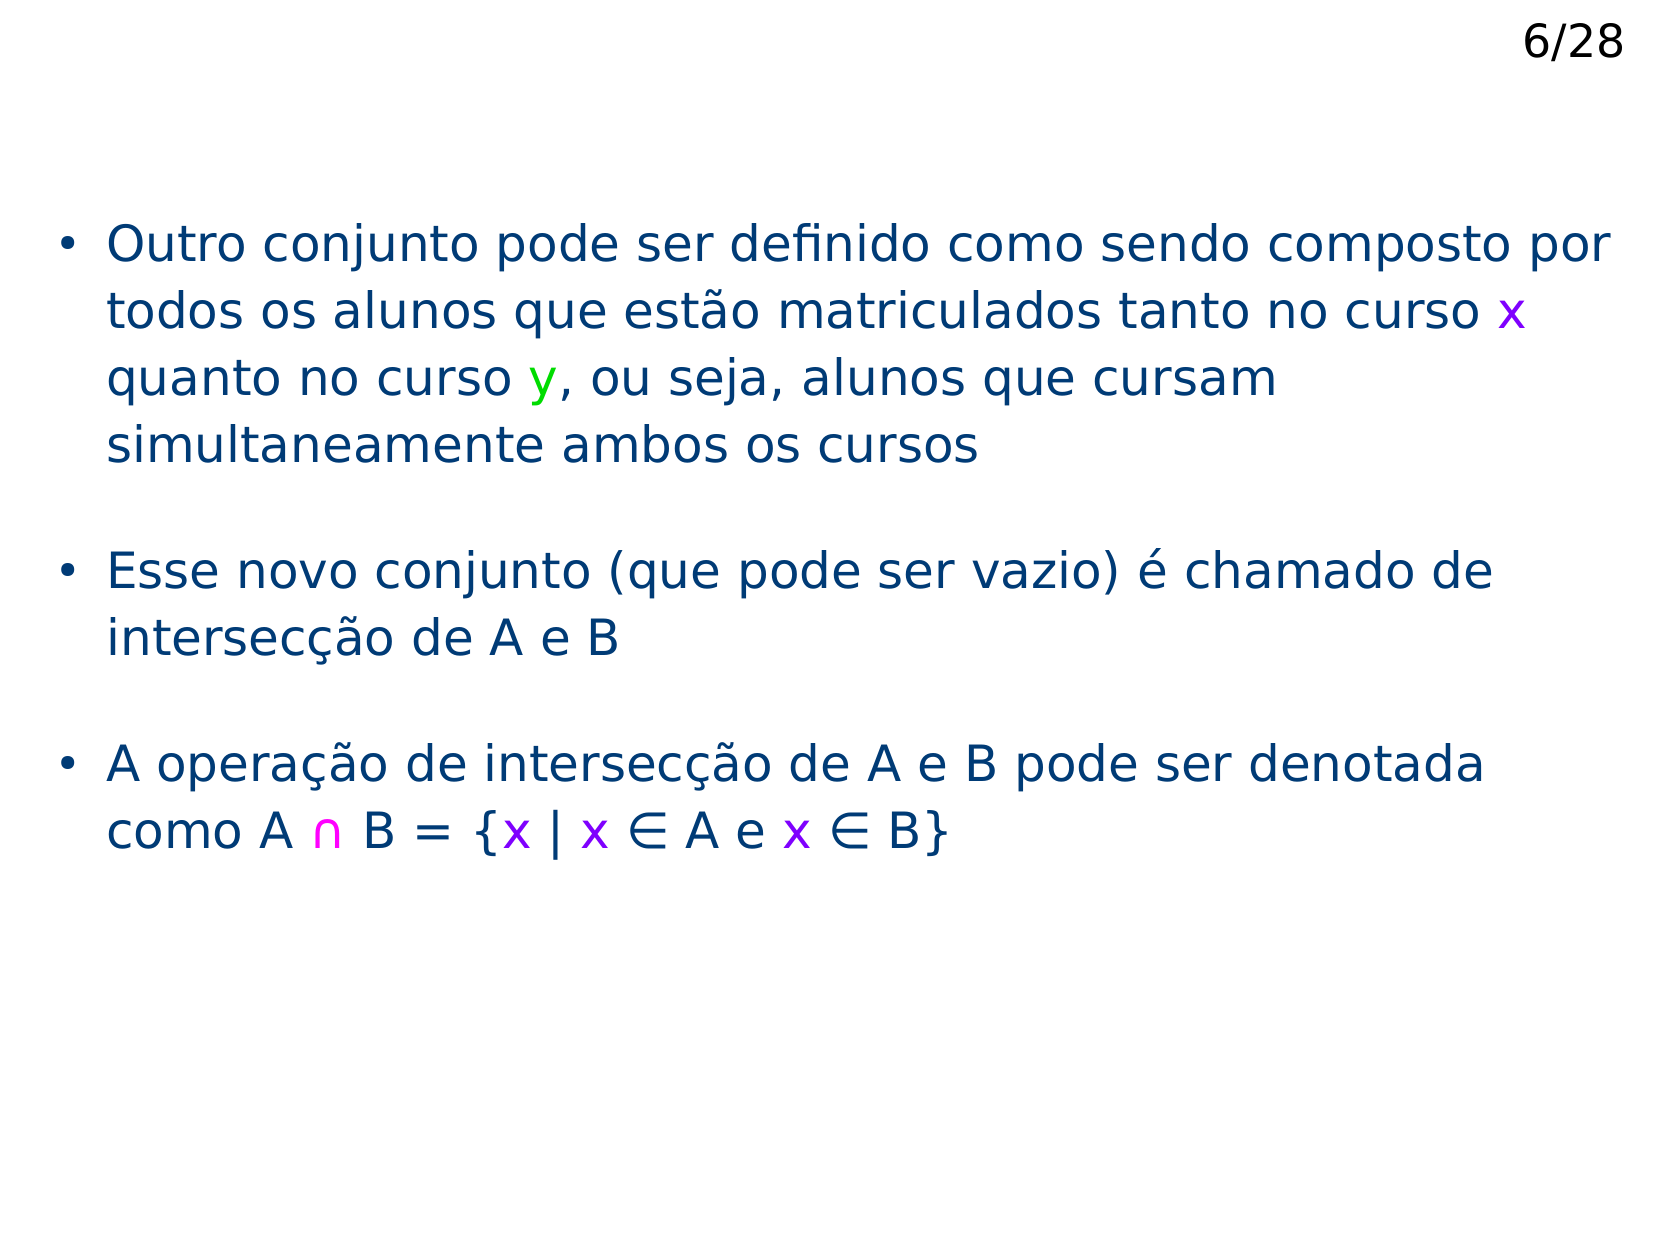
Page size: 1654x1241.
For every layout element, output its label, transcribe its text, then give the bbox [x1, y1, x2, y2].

list Outro conjunto pode ser definido como sendo composto por todos os alunos que estão matriculados tanto no curso x quanto no curso y, ou seja, alunos que cursam simultaneamente ambos os cursos Esse novo conjunto (que pode ser vazio) é chamado de intersecção de A e B A operação de intersecção de A e B pode ser denotada como A ∩ B = {x | x ∈ A e x ∈ B} [59, 206, 1625, 1211]
